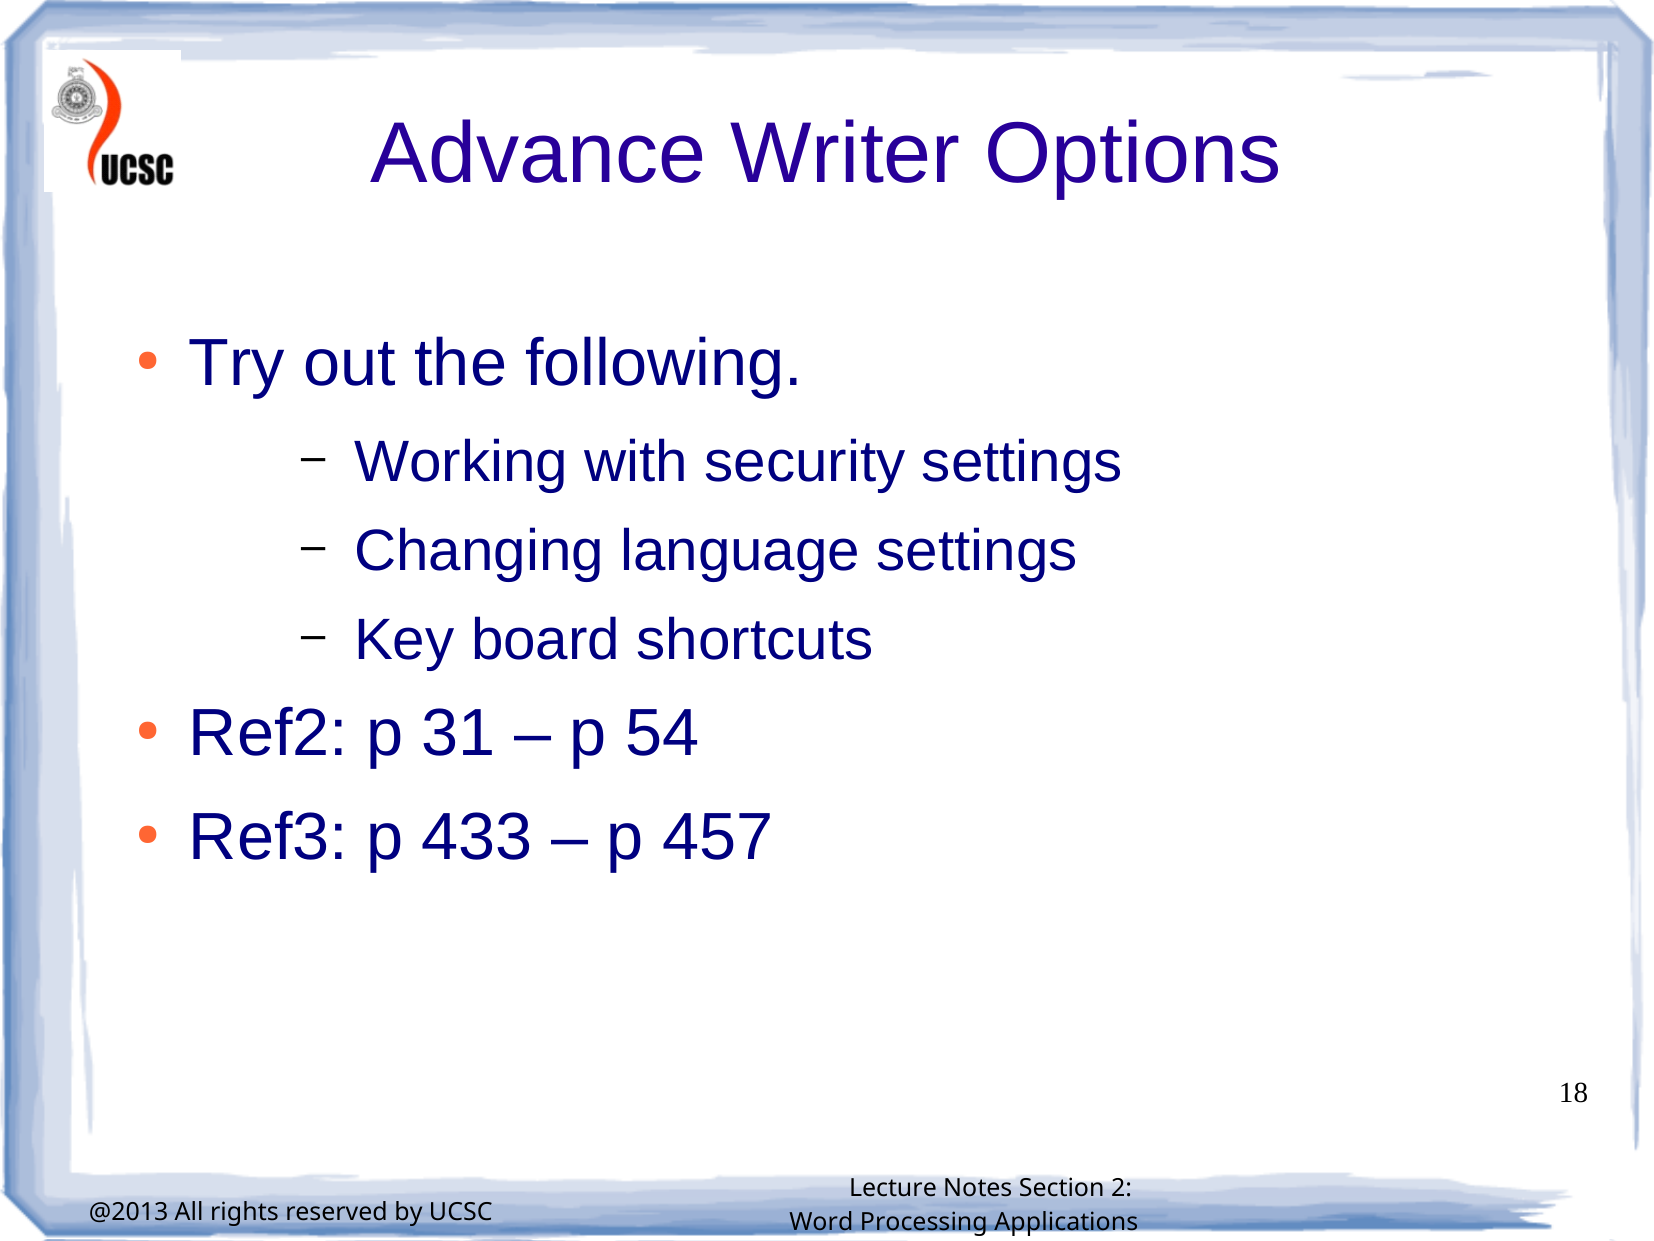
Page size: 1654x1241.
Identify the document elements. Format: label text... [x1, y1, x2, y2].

list Try out the following. Working with security settings Changing language settings Key board shortcuts Ref2: p 31 – p 54 Ref3: p 433 – p 457 [118, 324, 1571, 1004]
picture [0, 0, 1654, 1241]
title Advance Writer Options [82, 49, 1571, 257]
